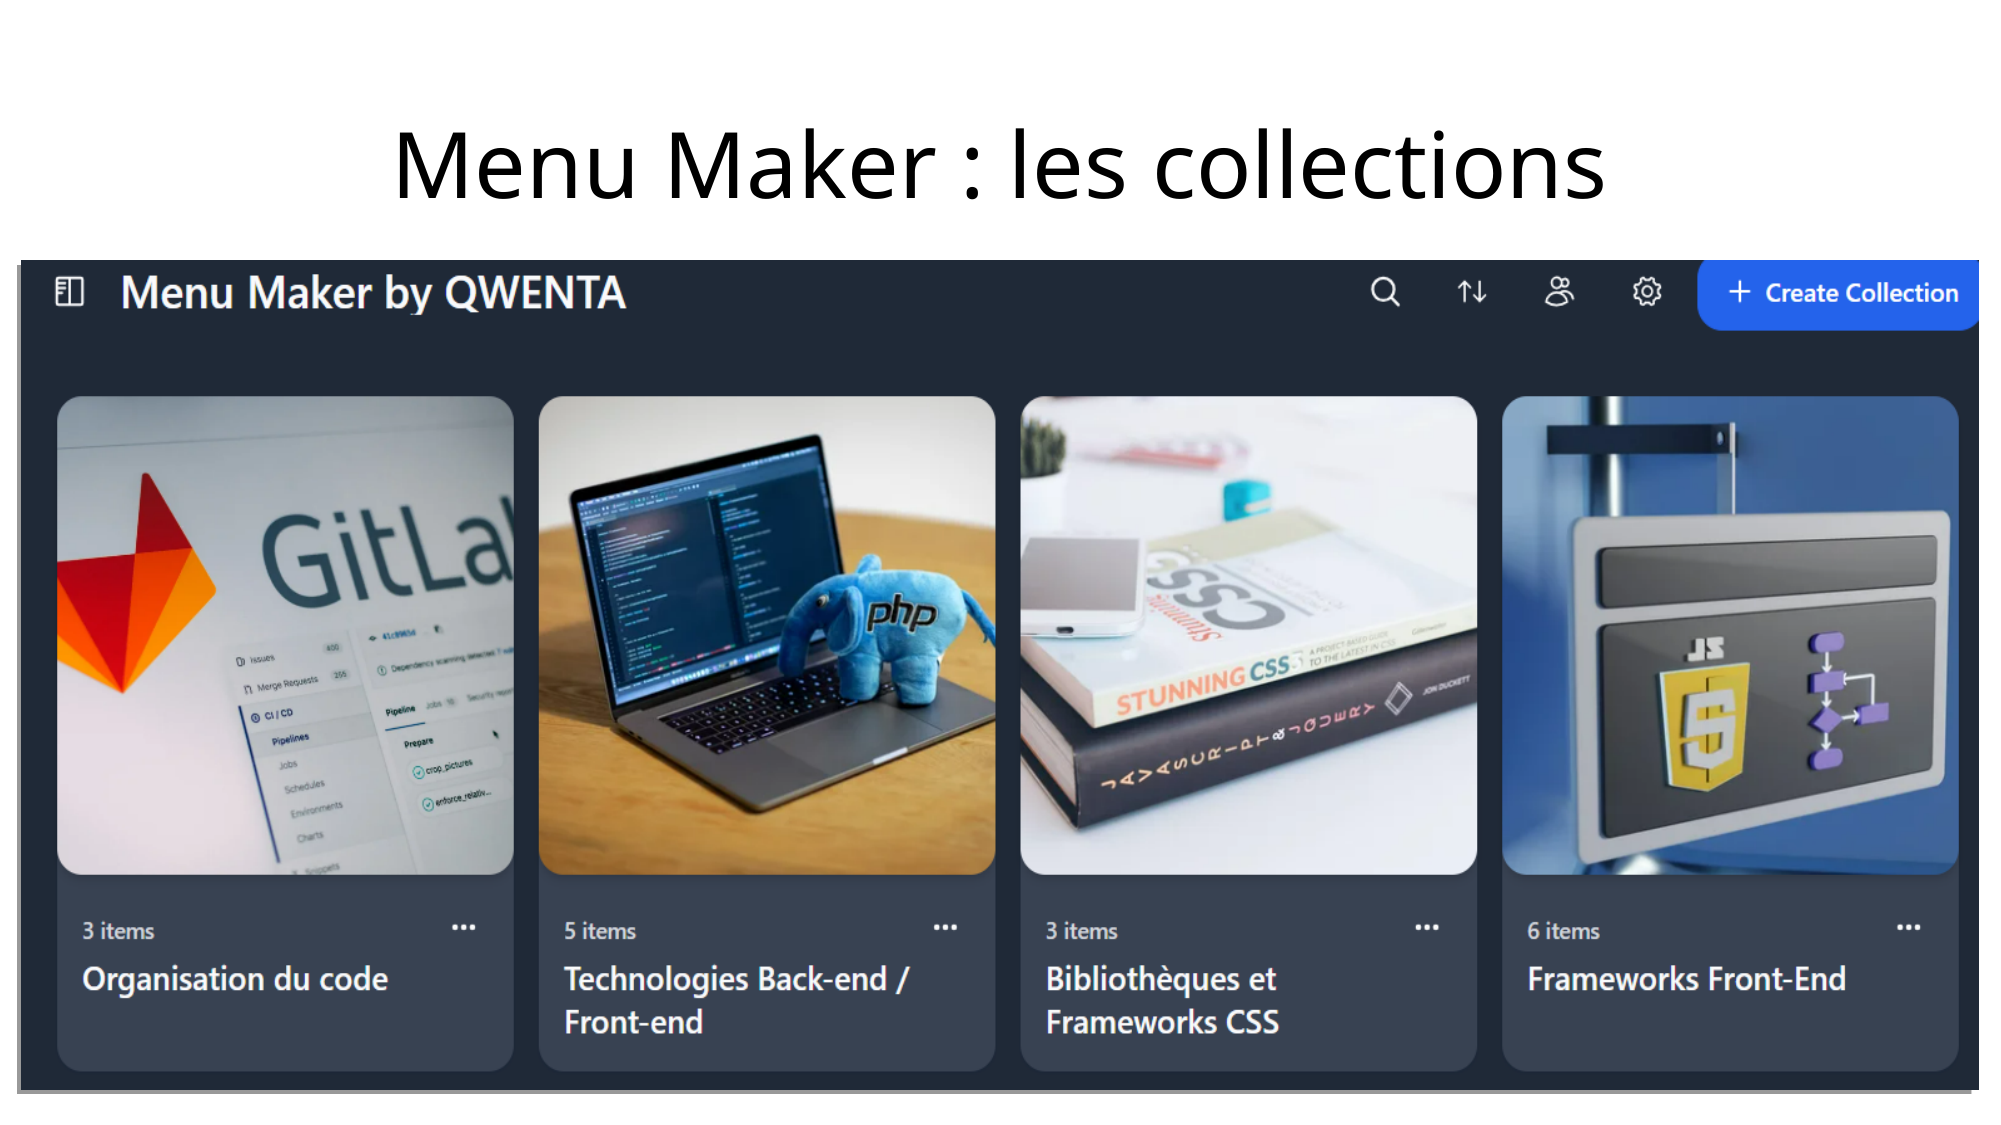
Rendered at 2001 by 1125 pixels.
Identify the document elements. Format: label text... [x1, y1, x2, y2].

picture [21, 260, 1979, 1090]
title Menu Maker : les collections [137, 59, 1863, 260]
